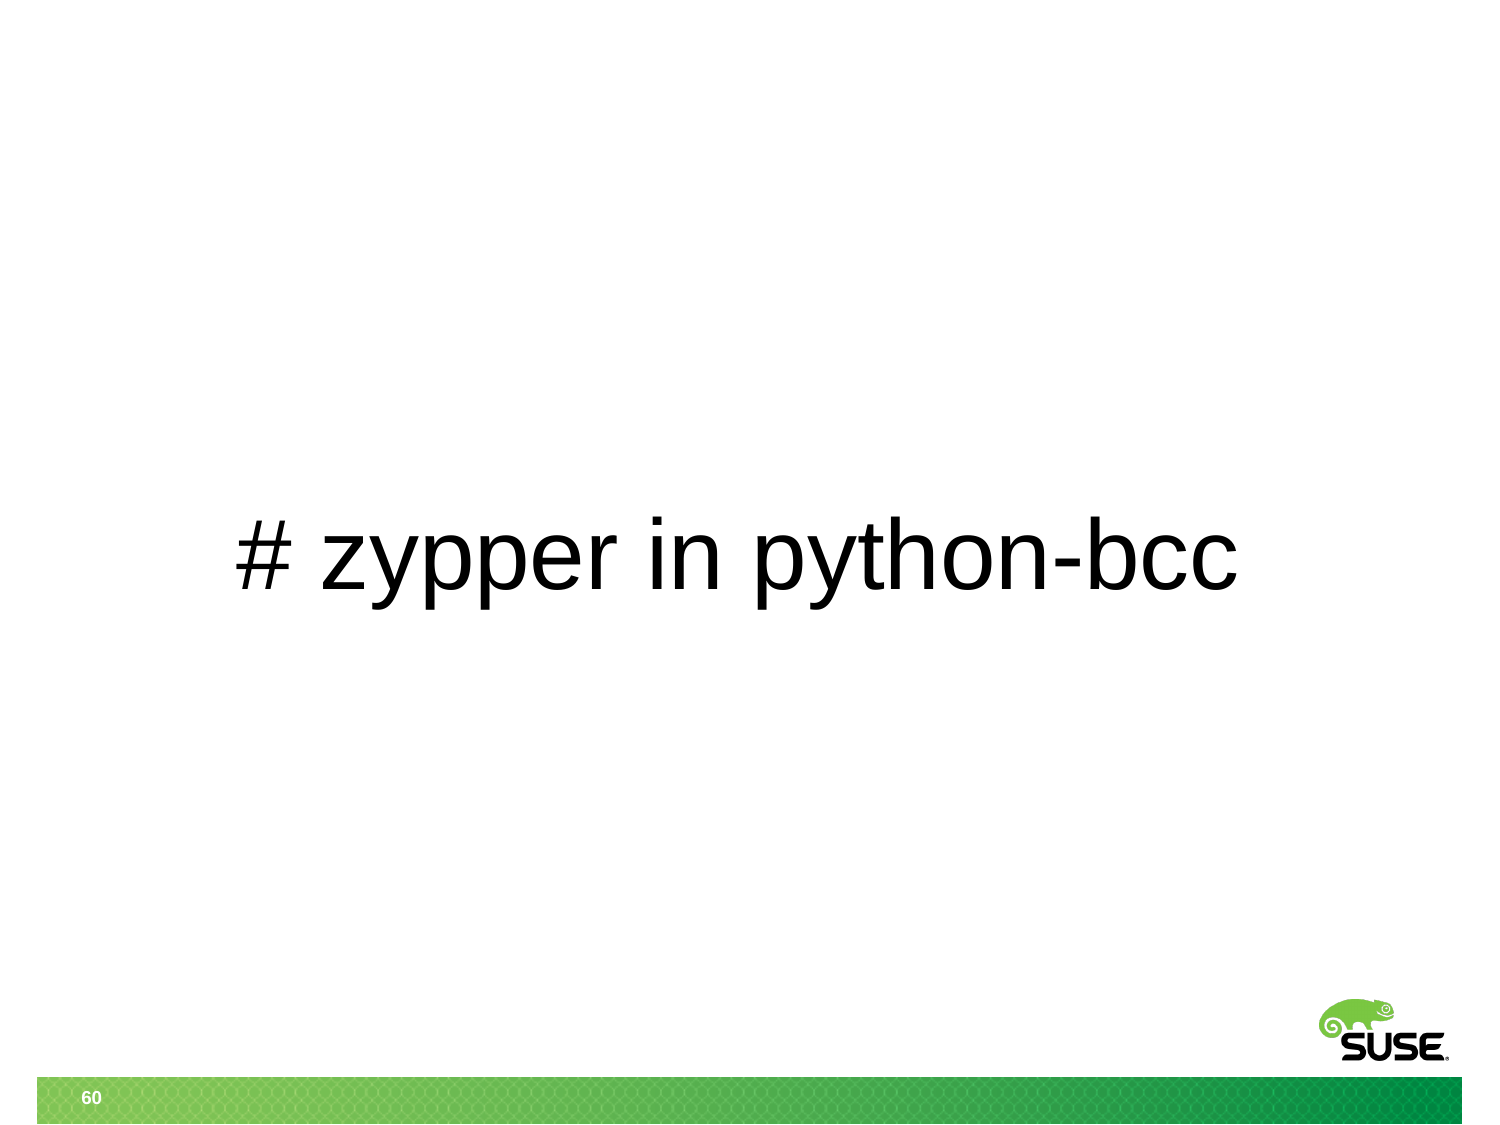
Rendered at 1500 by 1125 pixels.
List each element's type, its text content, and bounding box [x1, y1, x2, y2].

picture [1319, 999, 1449, 1061]
text_box # zypper in python-bcc [221, 491, 1268, 619]
picture [37, 1077, 1462, 1124]
